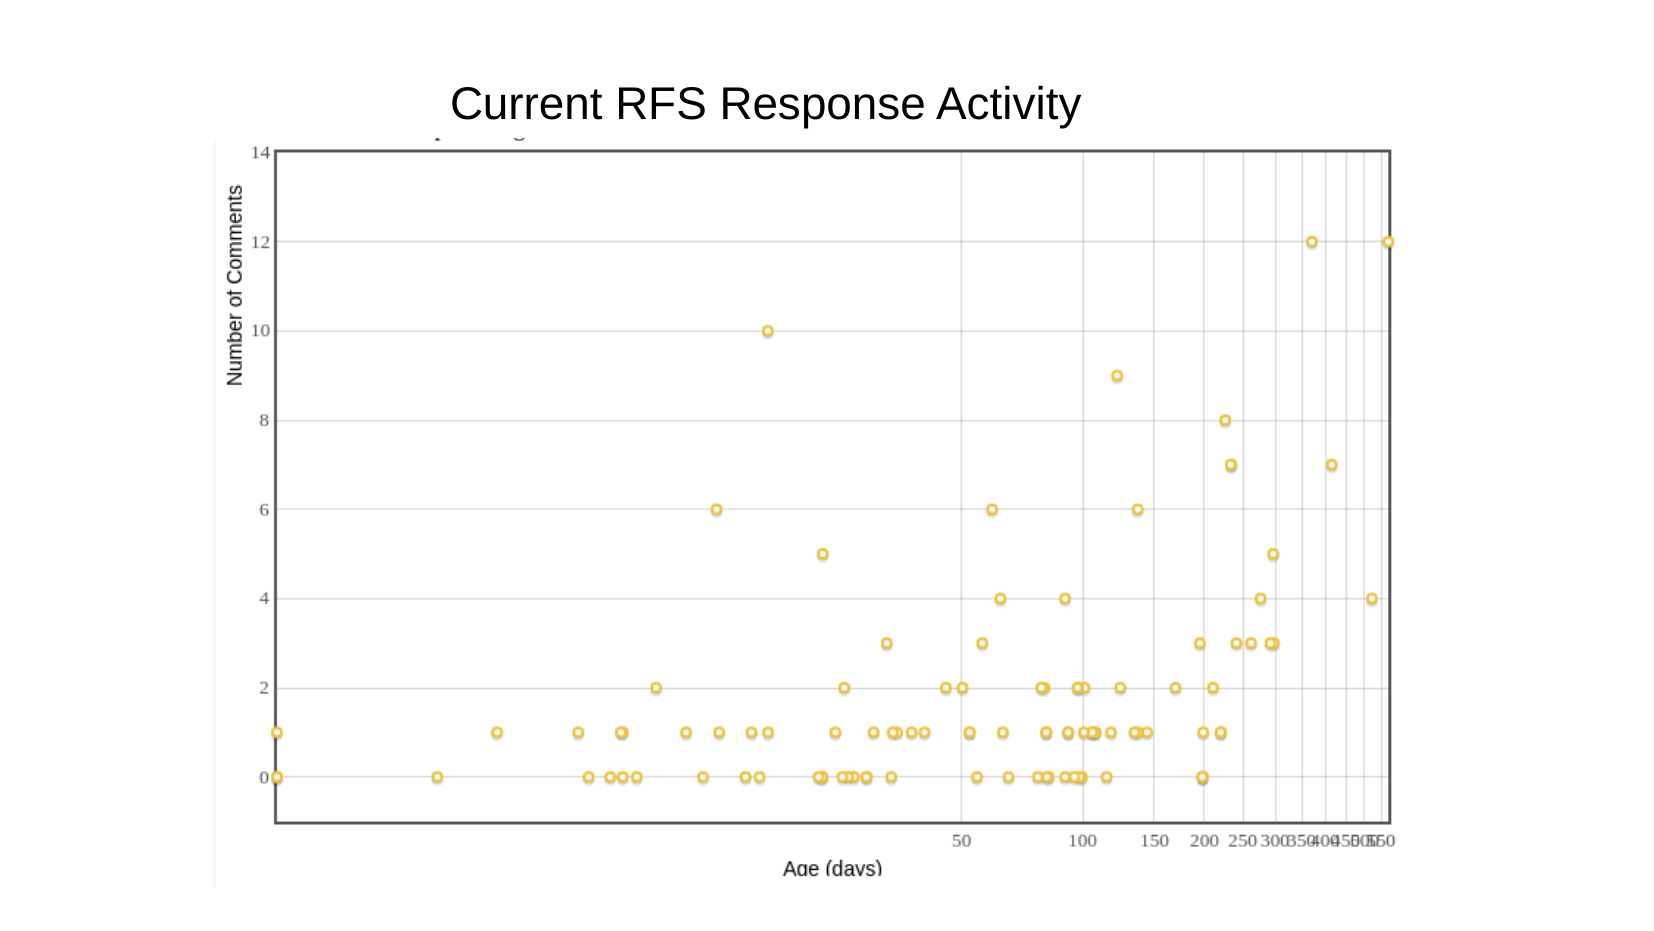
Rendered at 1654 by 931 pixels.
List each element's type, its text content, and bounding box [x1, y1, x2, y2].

title Current RFS Response Activity [450, 26, 1602, 181]
picture [214, 138, 1415, 888]
